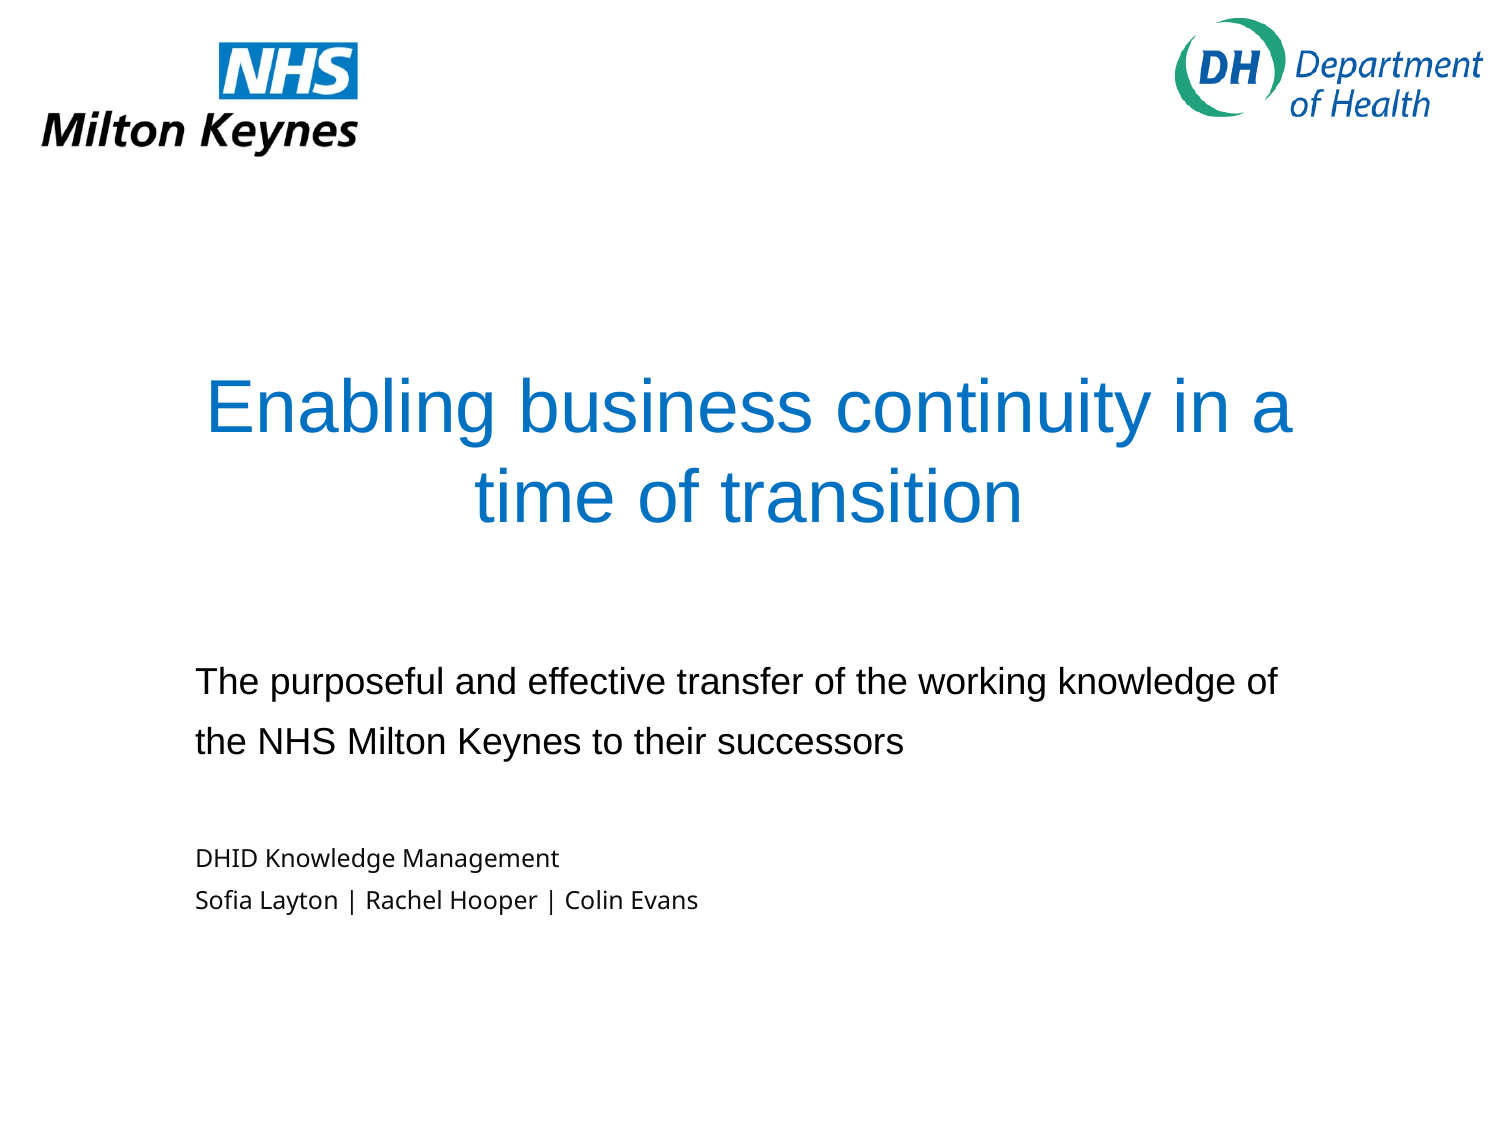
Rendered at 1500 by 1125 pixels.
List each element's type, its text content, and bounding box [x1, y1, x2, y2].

text_box The purposeful and effective transfer of the working knowledge of the NHS Milton Keynes to their successors DHID Knowledge Management Sofia Layton | Rachel Hooper | Colin Evans [150, 633, 1350, 984]
title Enabling business continuity in a time of transition [112, 349, 1388, 591]
picture [1175, 19, 1483, 117]
picture [41, 42, 358, 157]
